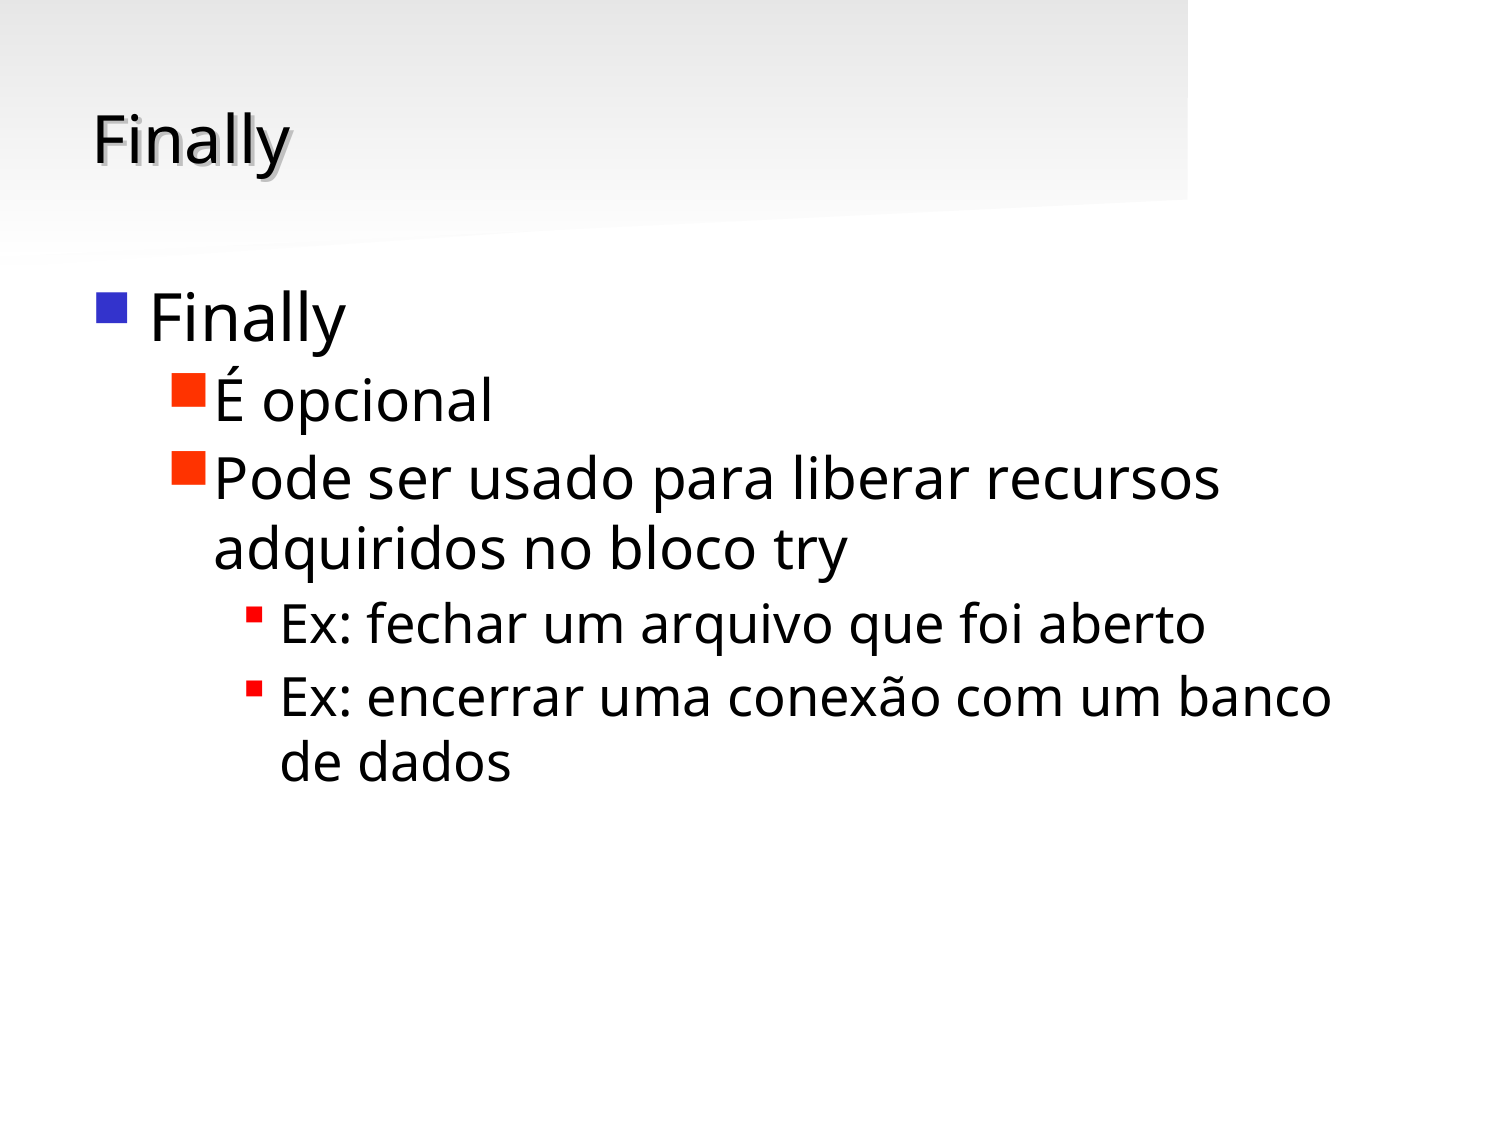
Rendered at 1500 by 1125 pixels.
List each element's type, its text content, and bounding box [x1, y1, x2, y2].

title Finally [76, 42, 1427, 231]
list Finally É opcional Pode ser usado para liberar recursos adquiridos no bloco try Ex: fechar um arquivo que foi aberto Ex: encerrar uma conexão com um banco de dados [76, 267, 1427, 1005]
